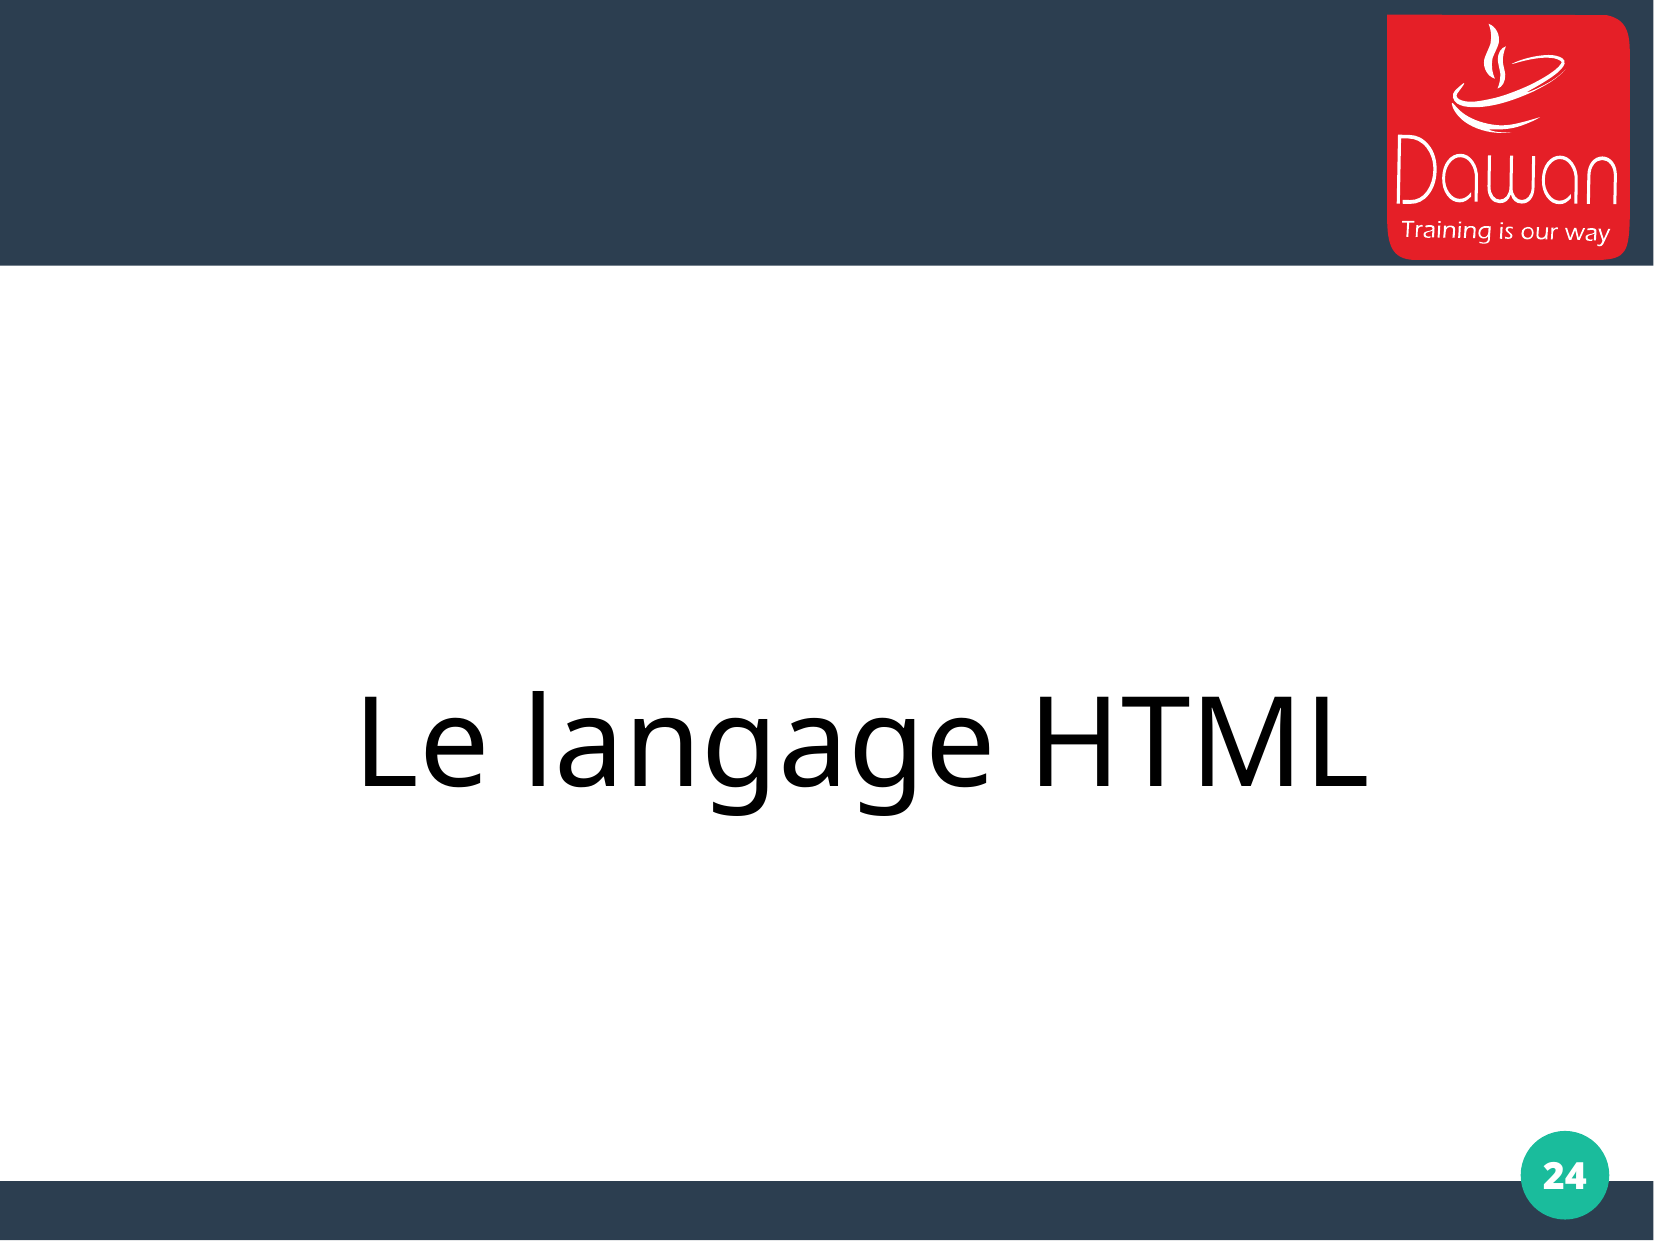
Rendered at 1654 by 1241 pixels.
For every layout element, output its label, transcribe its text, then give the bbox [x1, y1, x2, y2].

list Le langage HTML [59, 324, 1595, 1152]
picture [1387, 14, 1630, 260]
